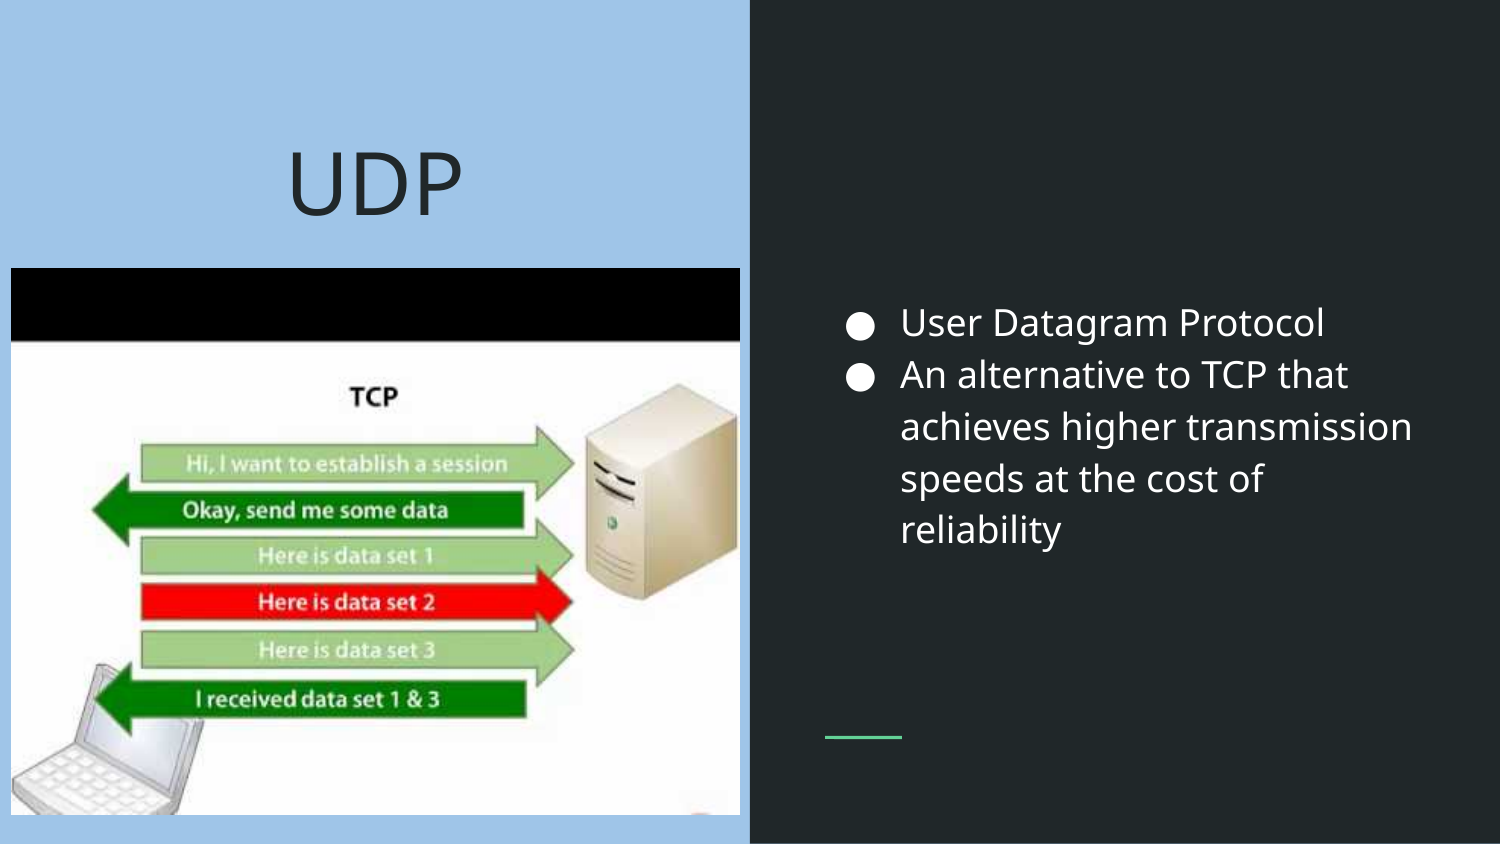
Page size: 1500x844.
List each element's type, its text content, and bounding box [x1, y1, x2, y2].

picture [11, 268, 740, 815]
list User Datagram Protocol An alternative to TCP that achieves higher transmission speeds at the cost of reliability [810, 118, 1440, 725]
title UDP [43, 0, 708, 248]
